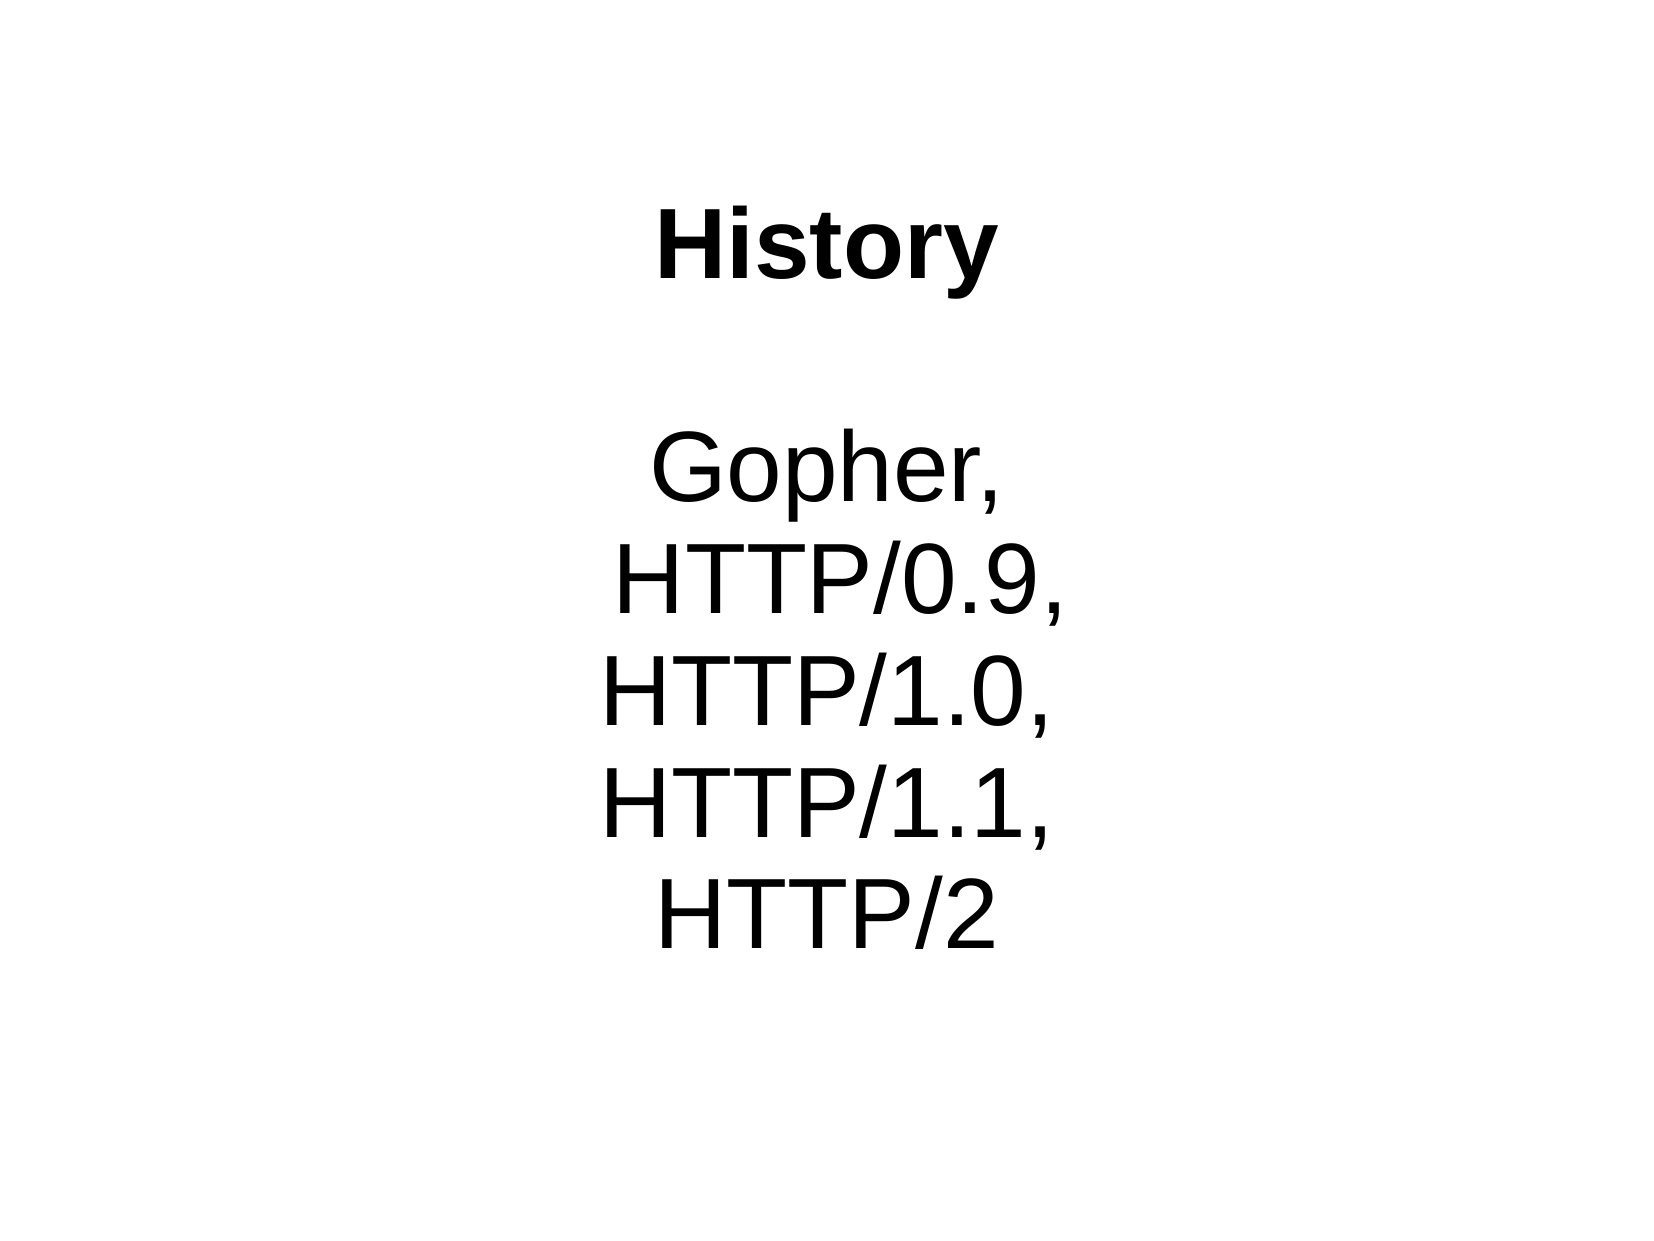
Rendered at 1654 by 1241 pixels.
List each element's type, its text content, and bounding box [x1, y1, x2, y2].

subtitle History Gopher, HTTP/0.9, HTTP/1.0, HTTP/1.1, HTTP/2 [82, 49, 1571, 1109]
